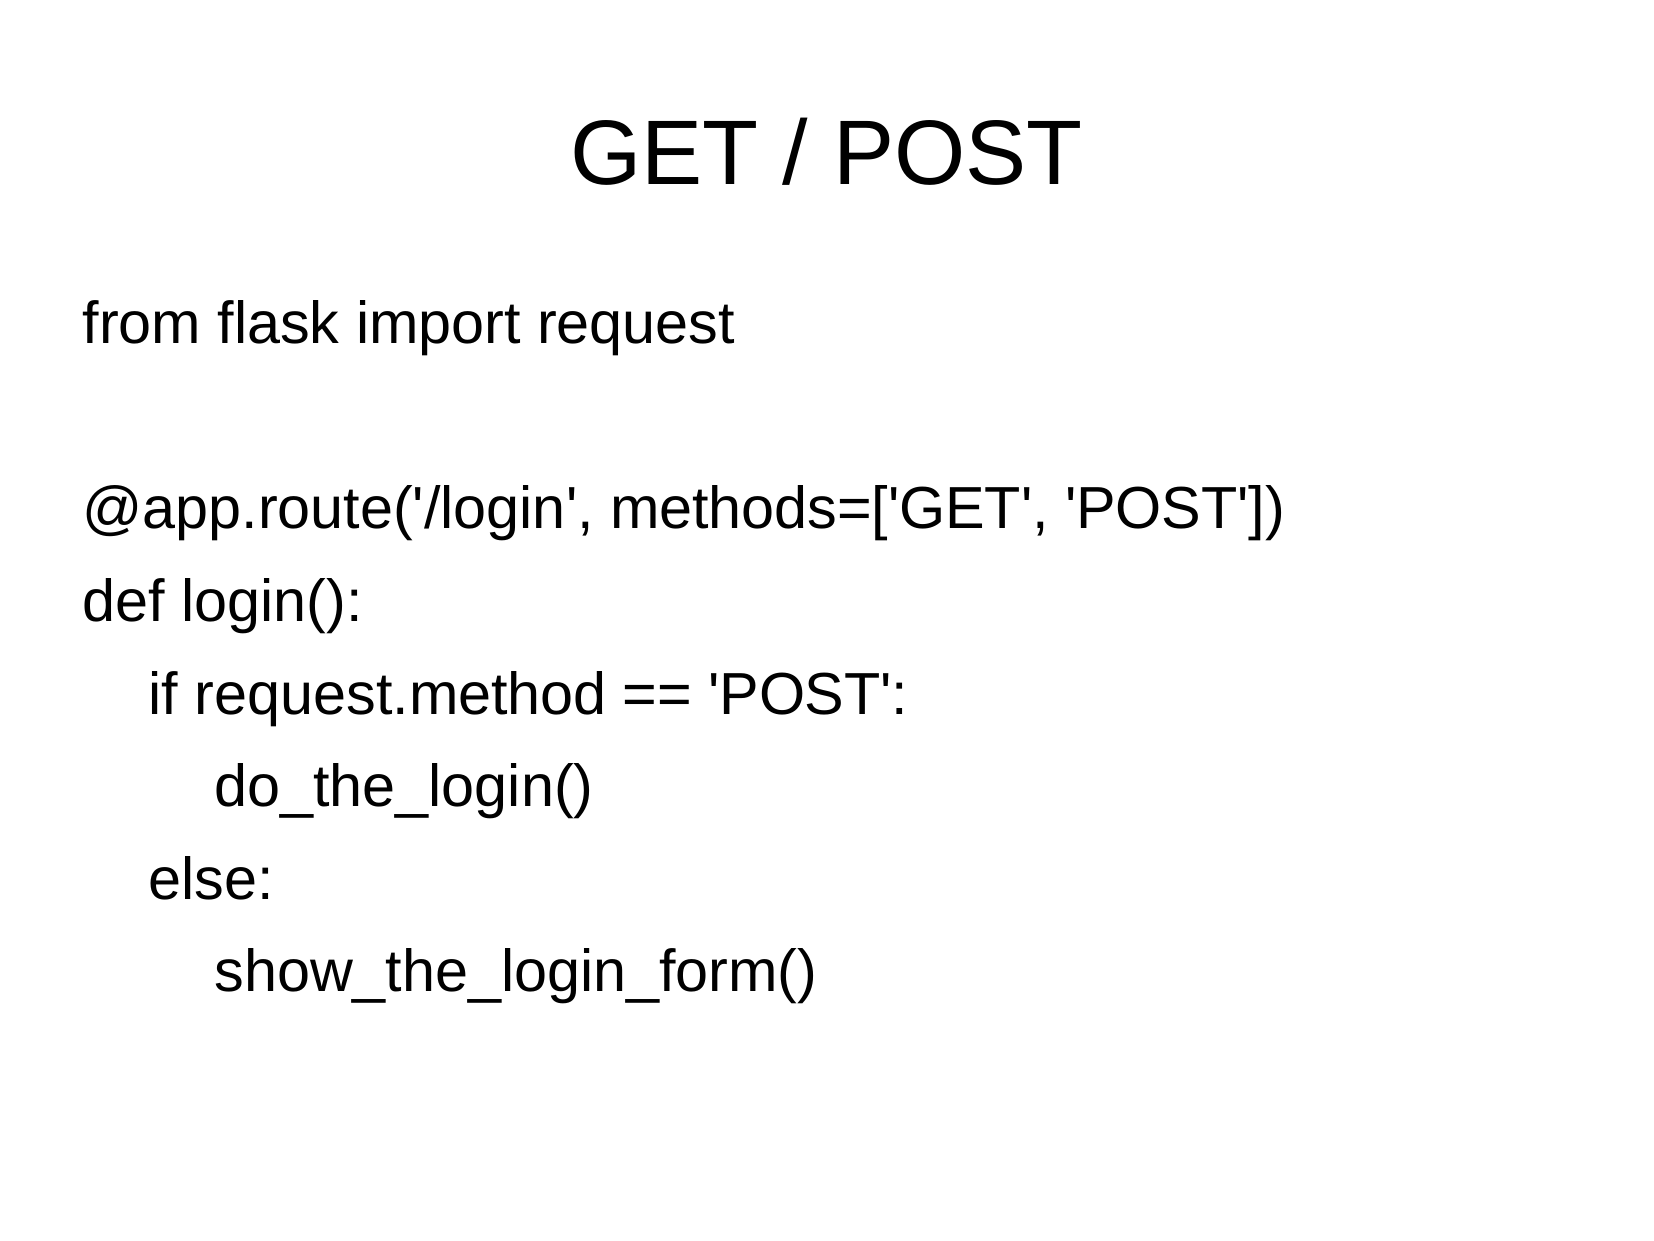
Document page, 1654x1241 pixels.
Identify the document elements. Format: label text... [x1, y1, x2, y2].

list from flask import request @app.route('/login', methods=['GET', 'POST']) def login(): if request.method == 'POST': do_the_login() else: show_the_login_form() [82, 290, 1571, 1010]
title GET / POST [82, 49, 1571, 257]
